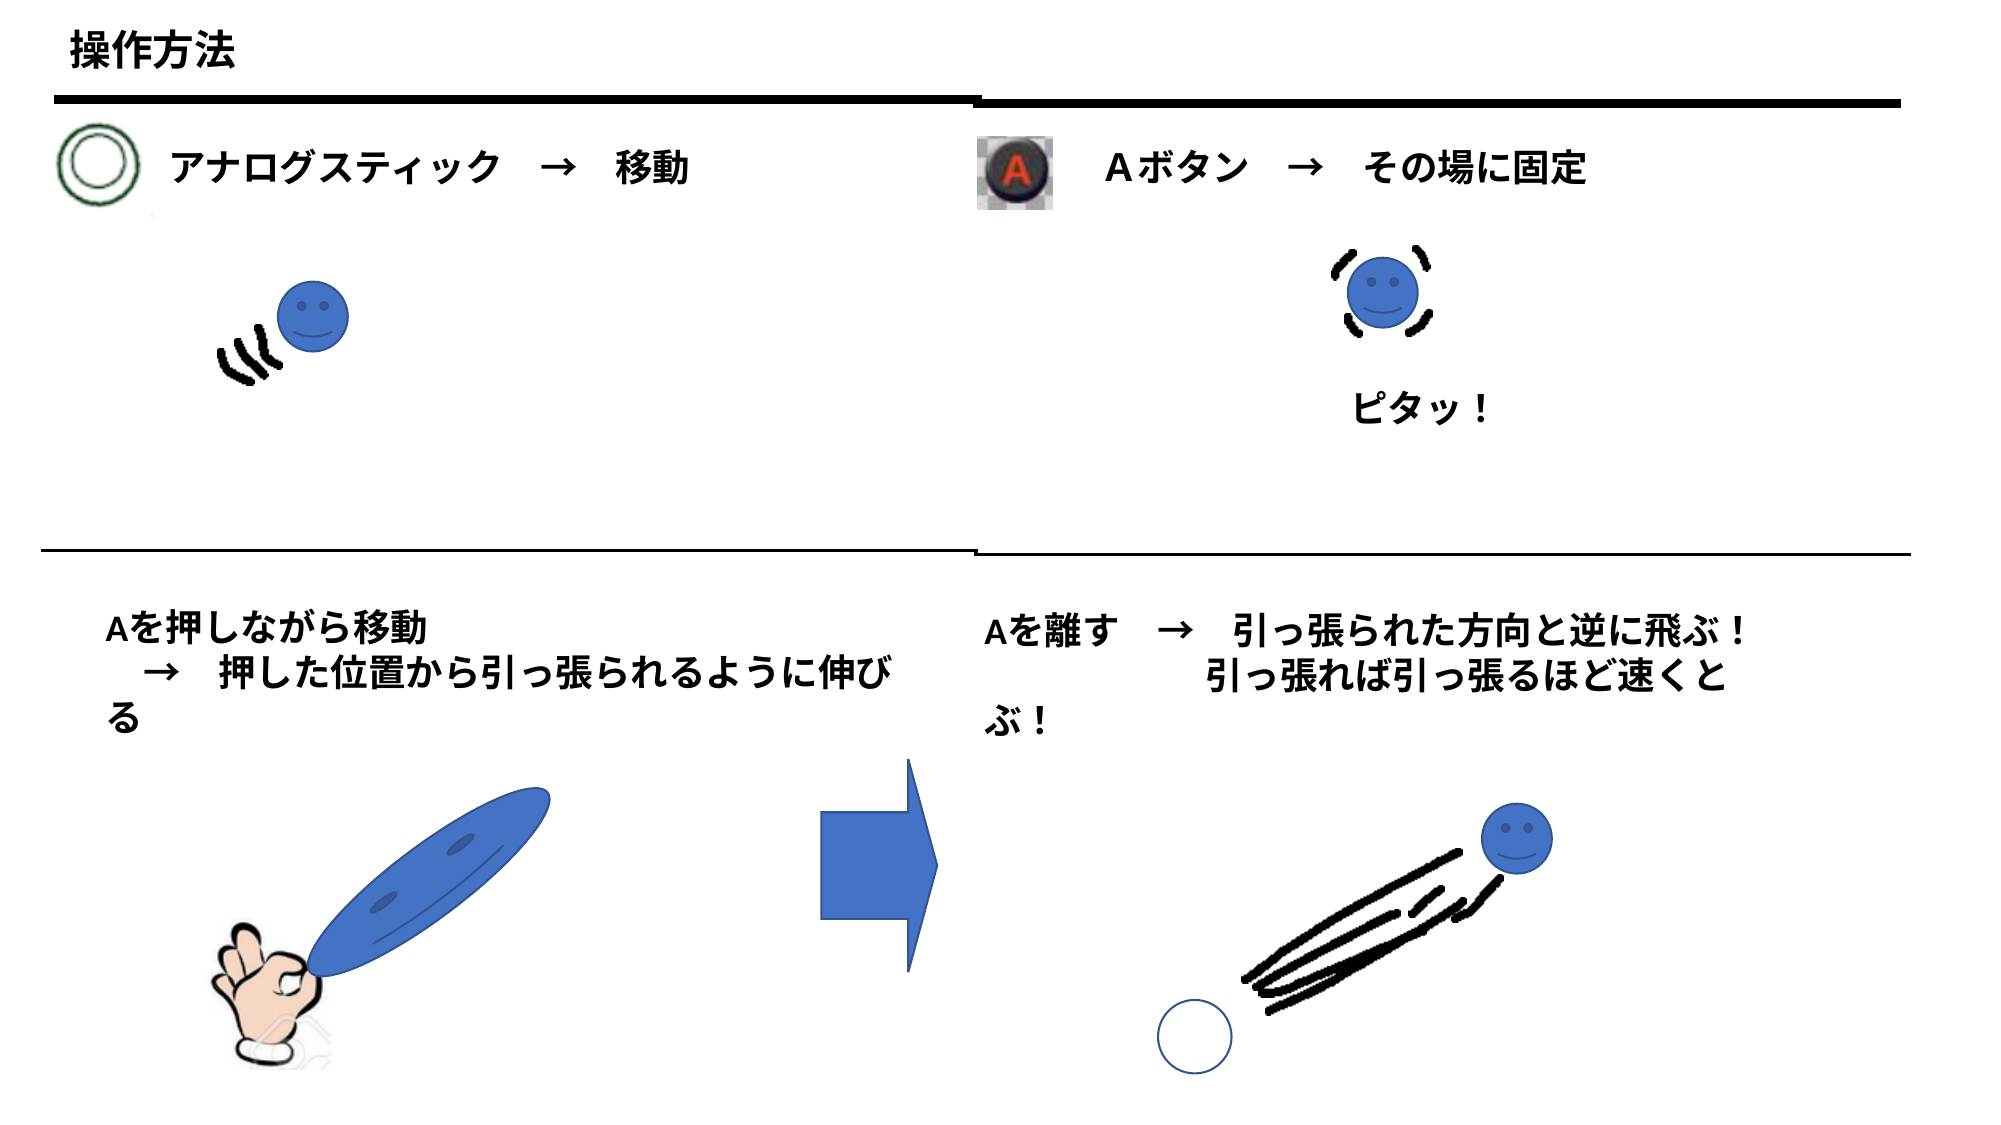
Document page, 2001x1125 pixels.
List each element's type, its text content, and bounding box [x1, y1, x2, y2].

text_box [1481, 803, 1552, 874]
text_box アナログスティック → 移動 [153, 136, 749, 197]
text_box [821, 758, 938, 973]
text_box [277, 281, 348, 352]
picture [1241, 848, 1504, 1016]
picture [53, 117, 153, 217]
picture [977, 136, 1053, 210]
text_box [1347, 257, 1418, 328]
text_box 操作方法 [54, 104, 1749, 131]
text_box Ａボタン → その場に固定 [1085, 136, 1681, 197]
picture [1405, 309, 1433, 337]
picture [217, 324, 283, 386]
text_box ピタッ！ [1335, 377, 1541, 438]
picture [205, 893, 331, 1070]
text_box [307, 788, 550, 977]
text_box 操作方法 [54, 15, 1749, 99]
picture [1344, 313, 1363, 338]
text_box Aを離す → 引っ張られた方向と逆に飛ぶ！ 引っ張れば引っ張るほど速くとぶ！ [969, 599, 1806, 750]
picture [1331, 249, 1357, 281]
picture [1412, 245, 1431, 272]
text_box Aを押しながら移動 → 押した位置から引っ張られるように伸びる [90, 596, 912, 747]
